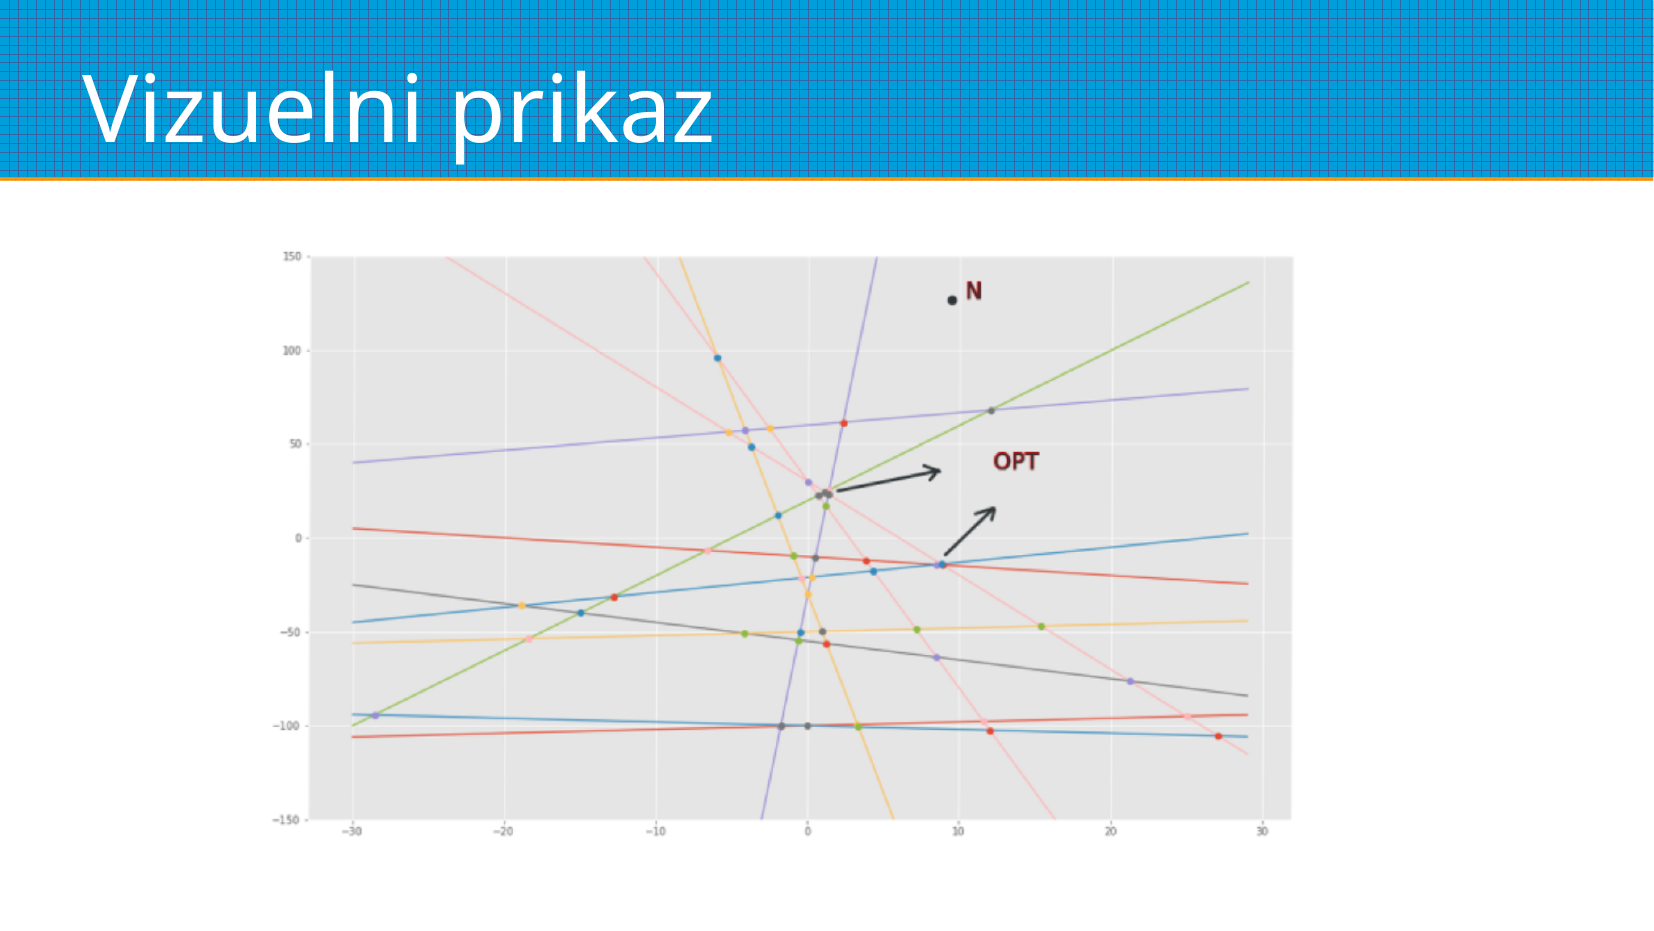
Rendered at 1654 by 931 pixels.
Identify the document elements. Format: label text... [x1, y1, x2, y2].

title Vizuelni prikaz [82, 14, 1571, 171]
picture [262, 244, 1324, 839]
